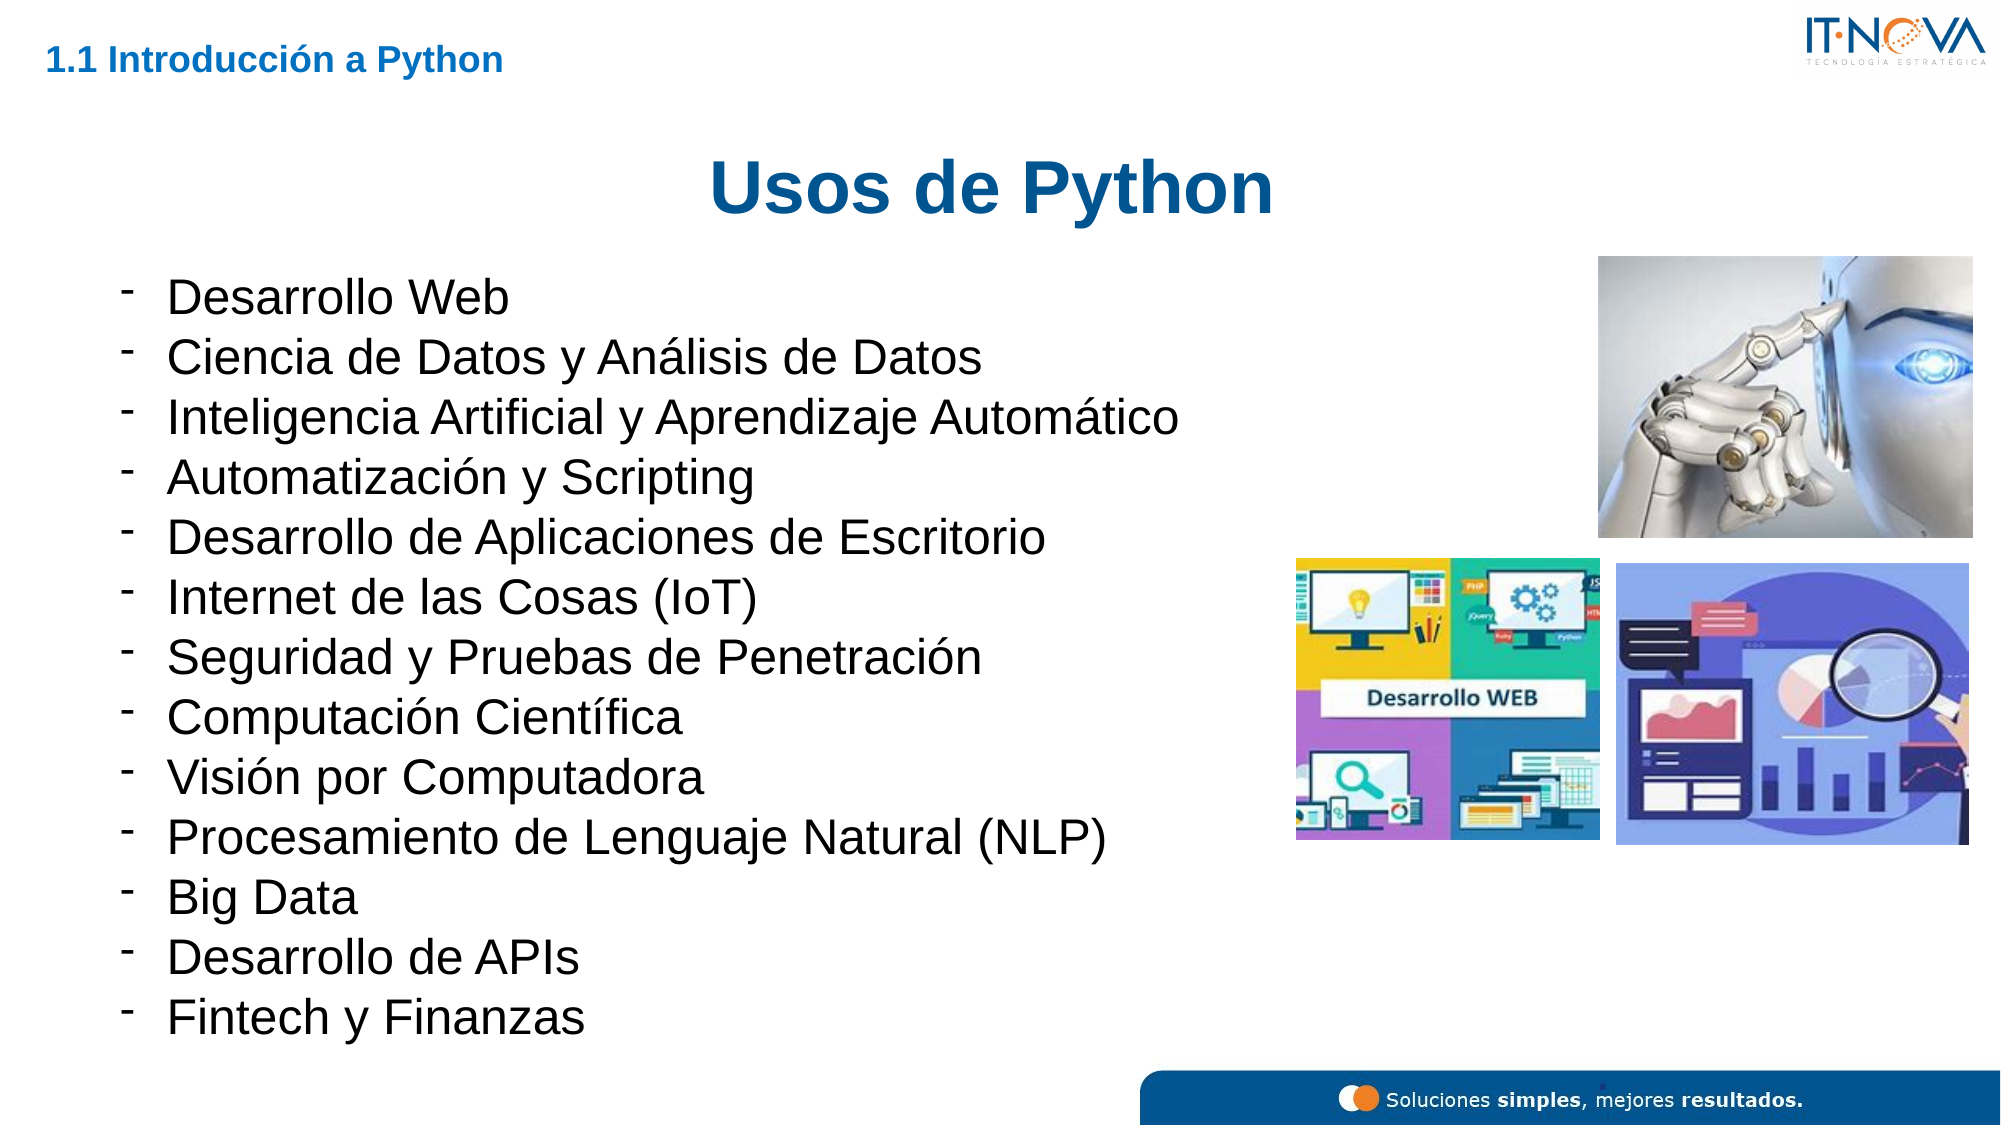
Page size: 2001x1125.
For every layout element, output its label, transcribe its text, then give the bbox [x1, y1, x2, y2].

text_box 1.1 Introducción a Python [30, 27, 548, 89]
picture [1296, 558, 1600, 840]
picture [1616, 563, 1969, 845]
picture [1598, 256, 1973, 539]
text_box Desarrollo Web Ciencia de Datos y Análisis de Datos Inteligencia Artificial y Aprendizaje Automático Automatización y Scripting Desarrollo de Aplicaciones de Escritorio Internet de las Cosas (IoT) Seguridad y Pruebas de Penetración Computación Científica Visión por Computadora Procesamiento de Lenguaje Natural (NLP) Big Data Desarrollo de APIs Fintech y Finanzas [104, 256, 1308, 1060]
text_box Usos de Python [694, 130, 1308, 237]
